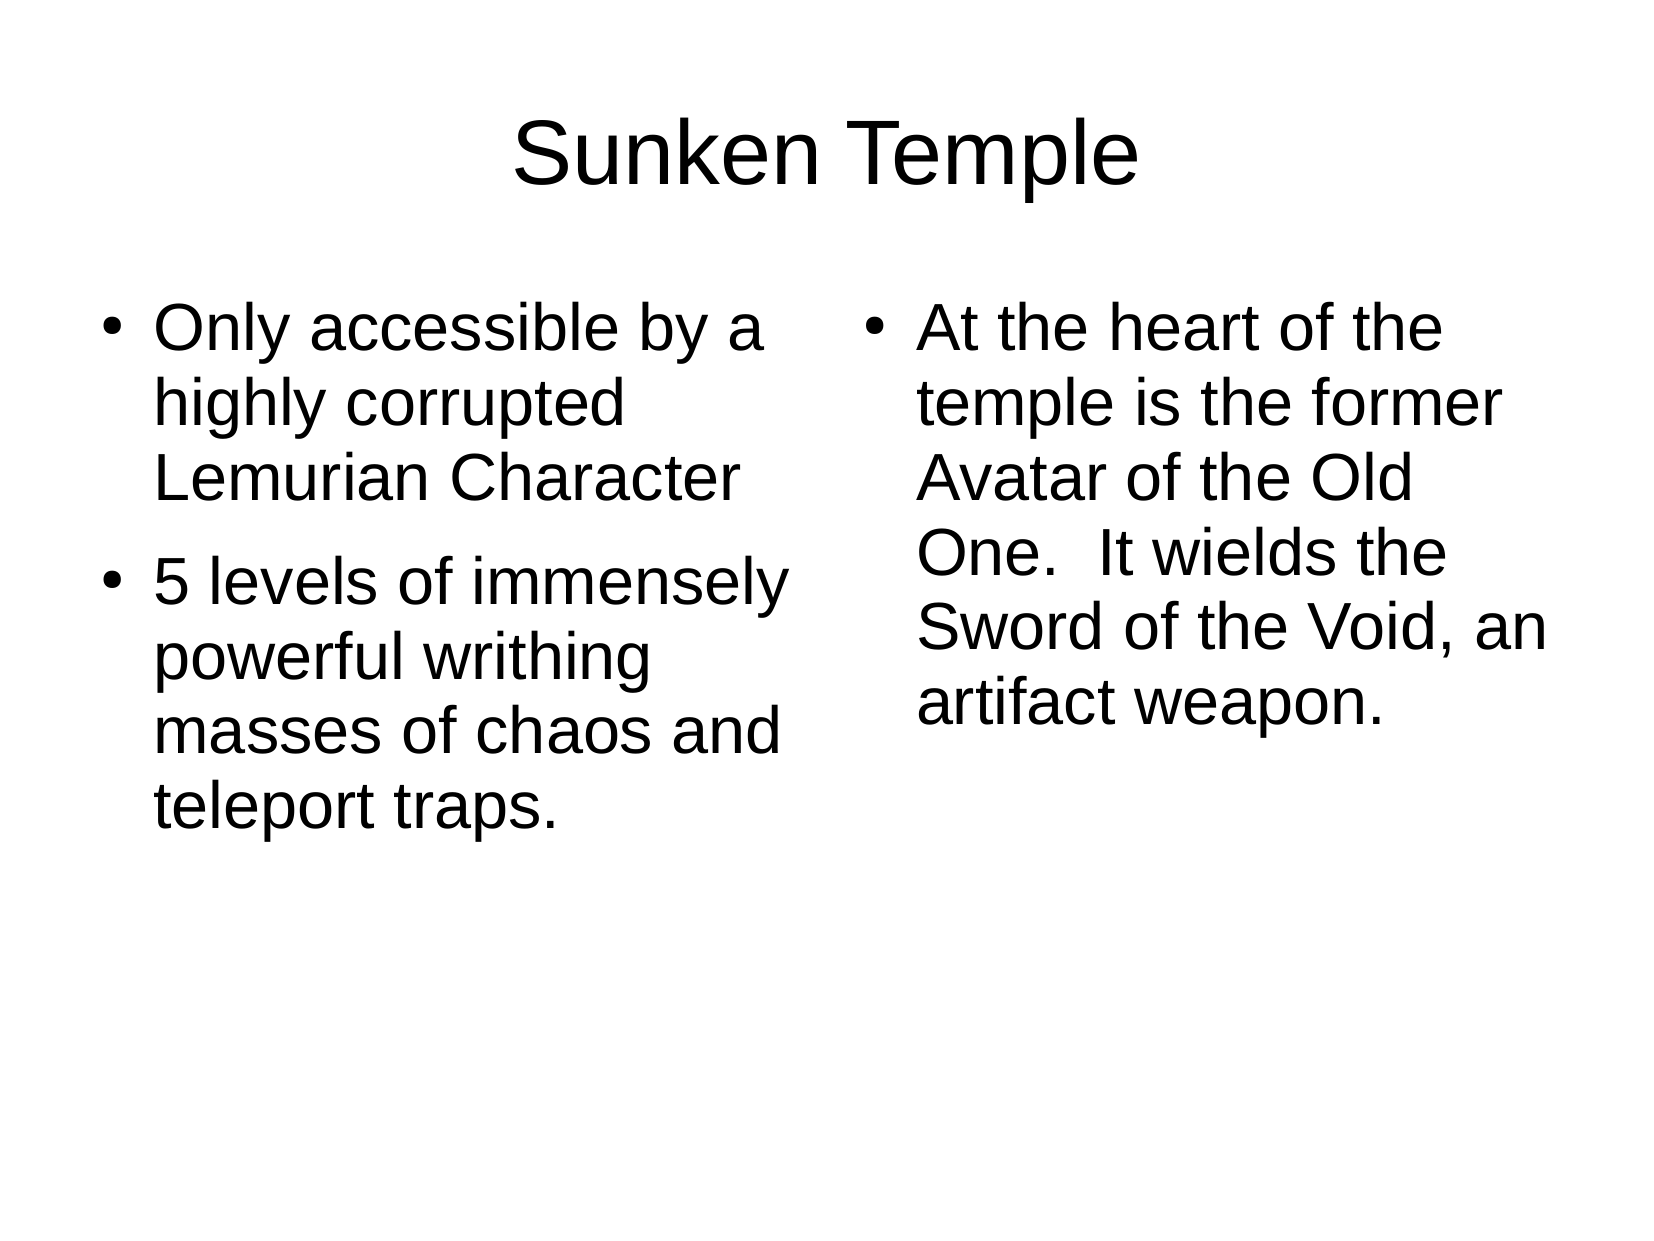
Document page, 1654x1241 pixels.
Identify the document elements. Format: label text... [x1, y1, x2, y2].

list At the heart of the temple is the former Avatar of the Old One. It wields the Sword of the Void, an artifact weapon. [845, 290, 1572, 1109]
list Only accessible by a highly corrupted Lemurian Character 5 levels of immensely powerful writhing masses of chaos and teleport traps. [82, 290, 809, 1109]
title Sunken Temple [82, 56, 1571, 250]
